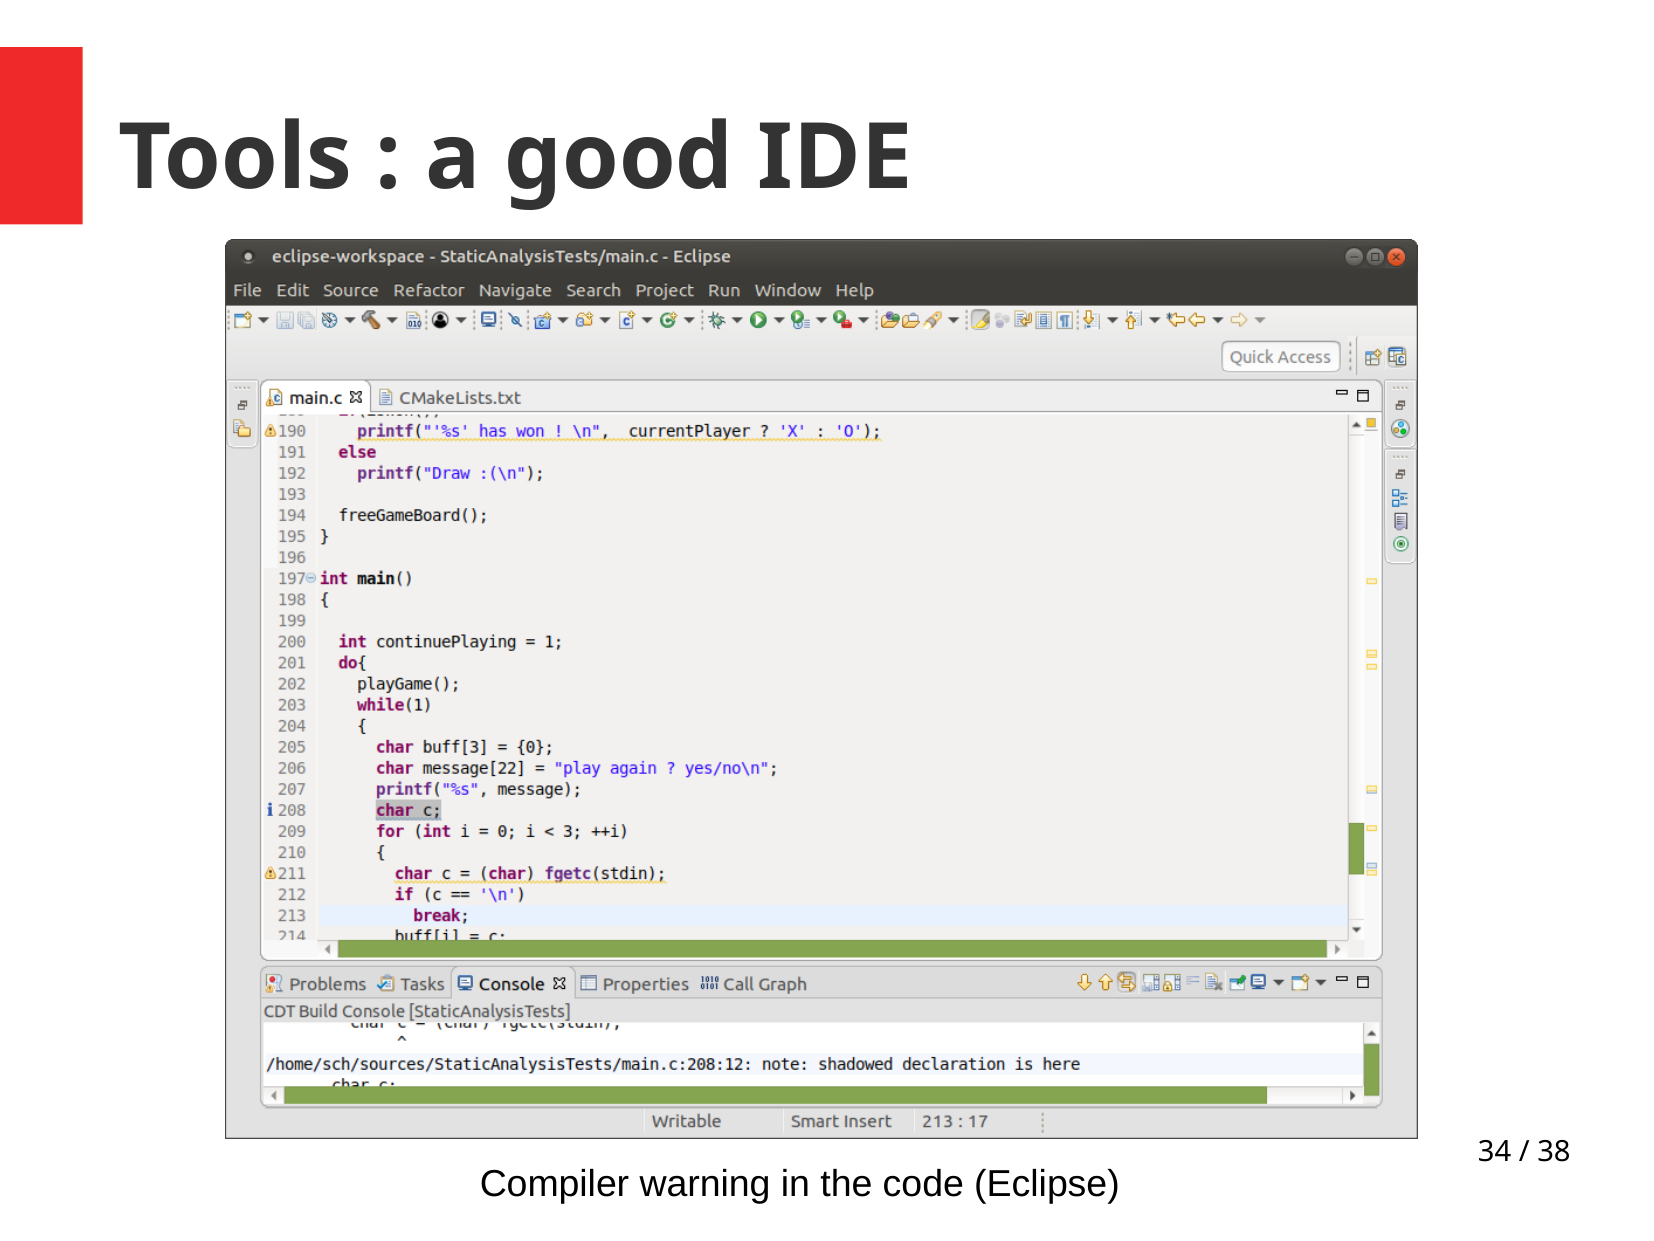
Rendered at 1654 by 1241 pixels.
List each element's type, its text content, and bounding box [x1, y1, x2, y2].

title Tools : a good IDE [118, 49, 1571, 257]
text_box Compiler warning in the code (Eclipse) [465, 1155, 1291, 1212]
picture [225, 239, 1418, 1139]
